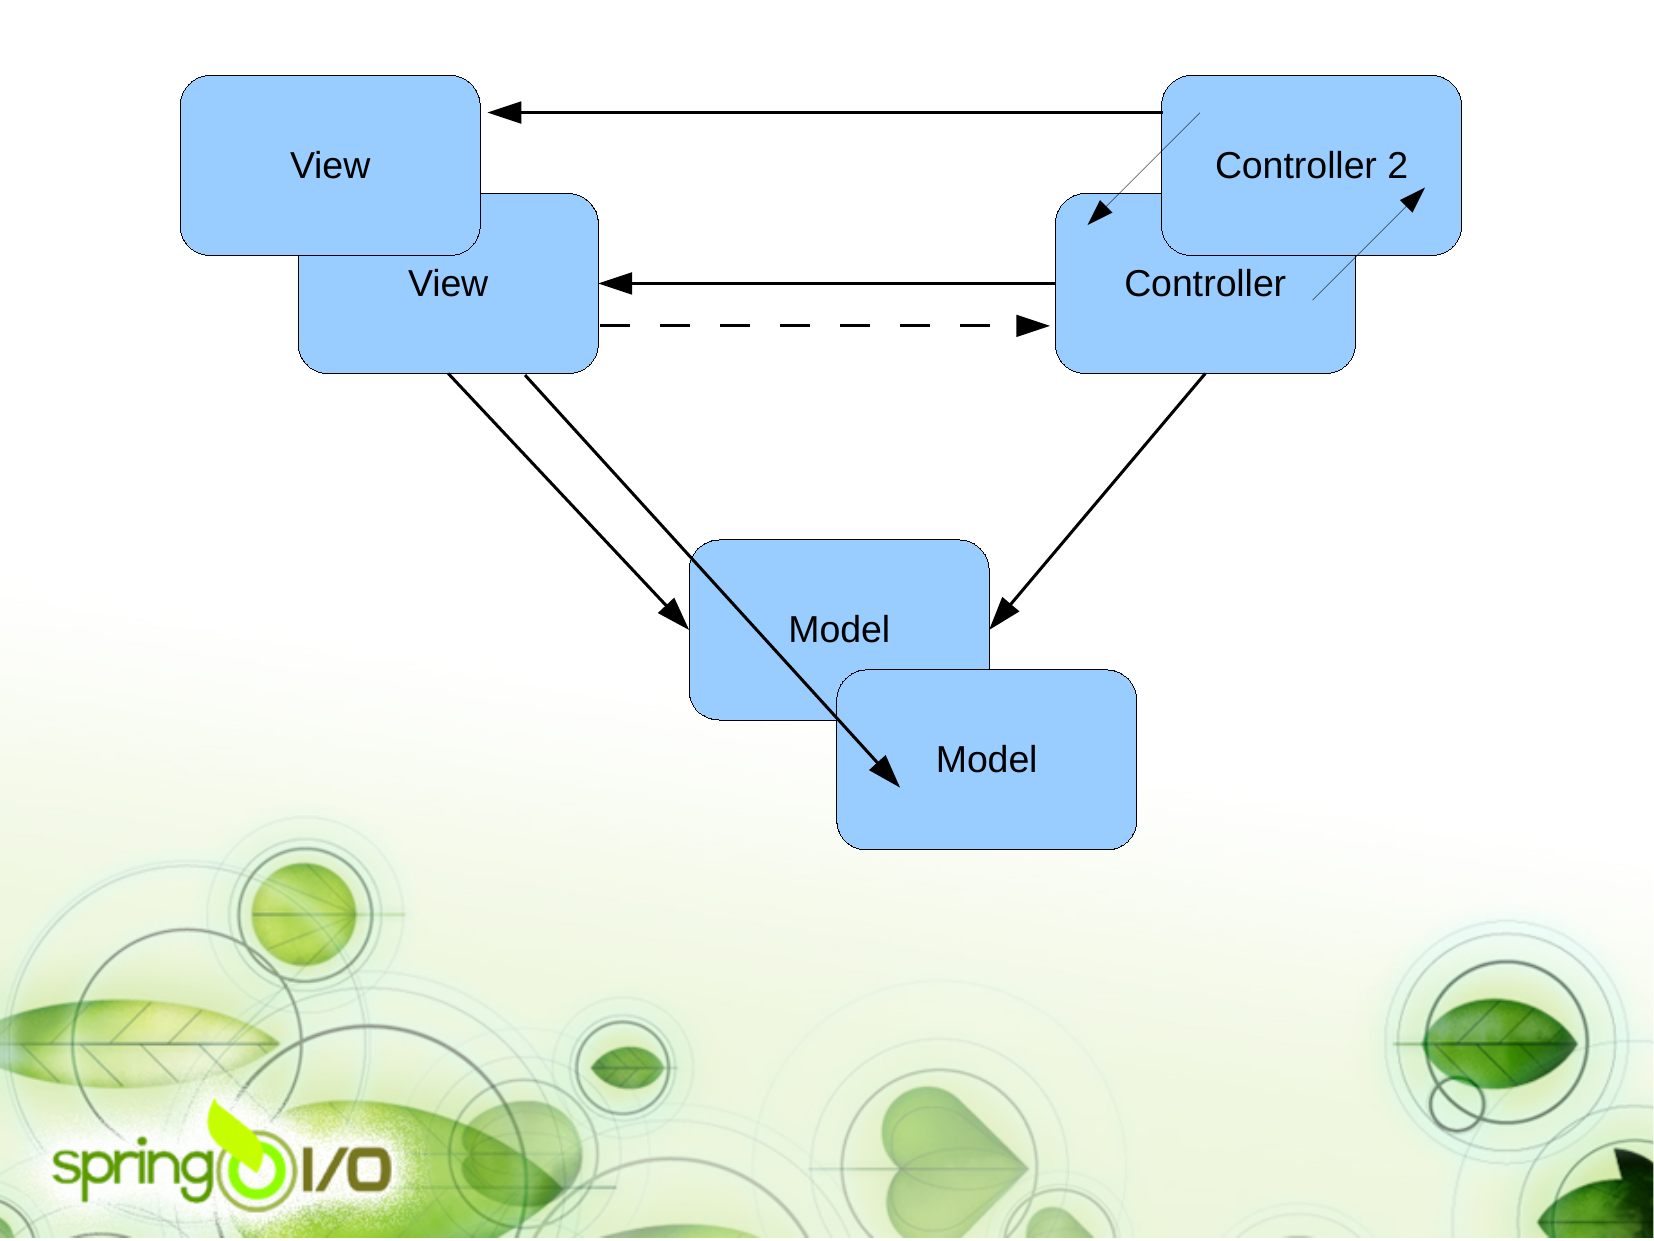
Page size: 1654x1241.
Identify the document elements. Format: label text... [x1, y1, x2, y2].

text_box View [180, 75, 481, 256]
text_box Model [689, 560, 836, 721]
text_box Model [836, 669, 1137, 850]
picture [0, 0, 1654, 1238]
text_box Model [692, 539, 990, 713]
text_box Controller 2 [1161, 75, 1462, 256]
text_box View [298, 193, 599, 374]
text_box Controller [1055, 193, 1356, 374]
